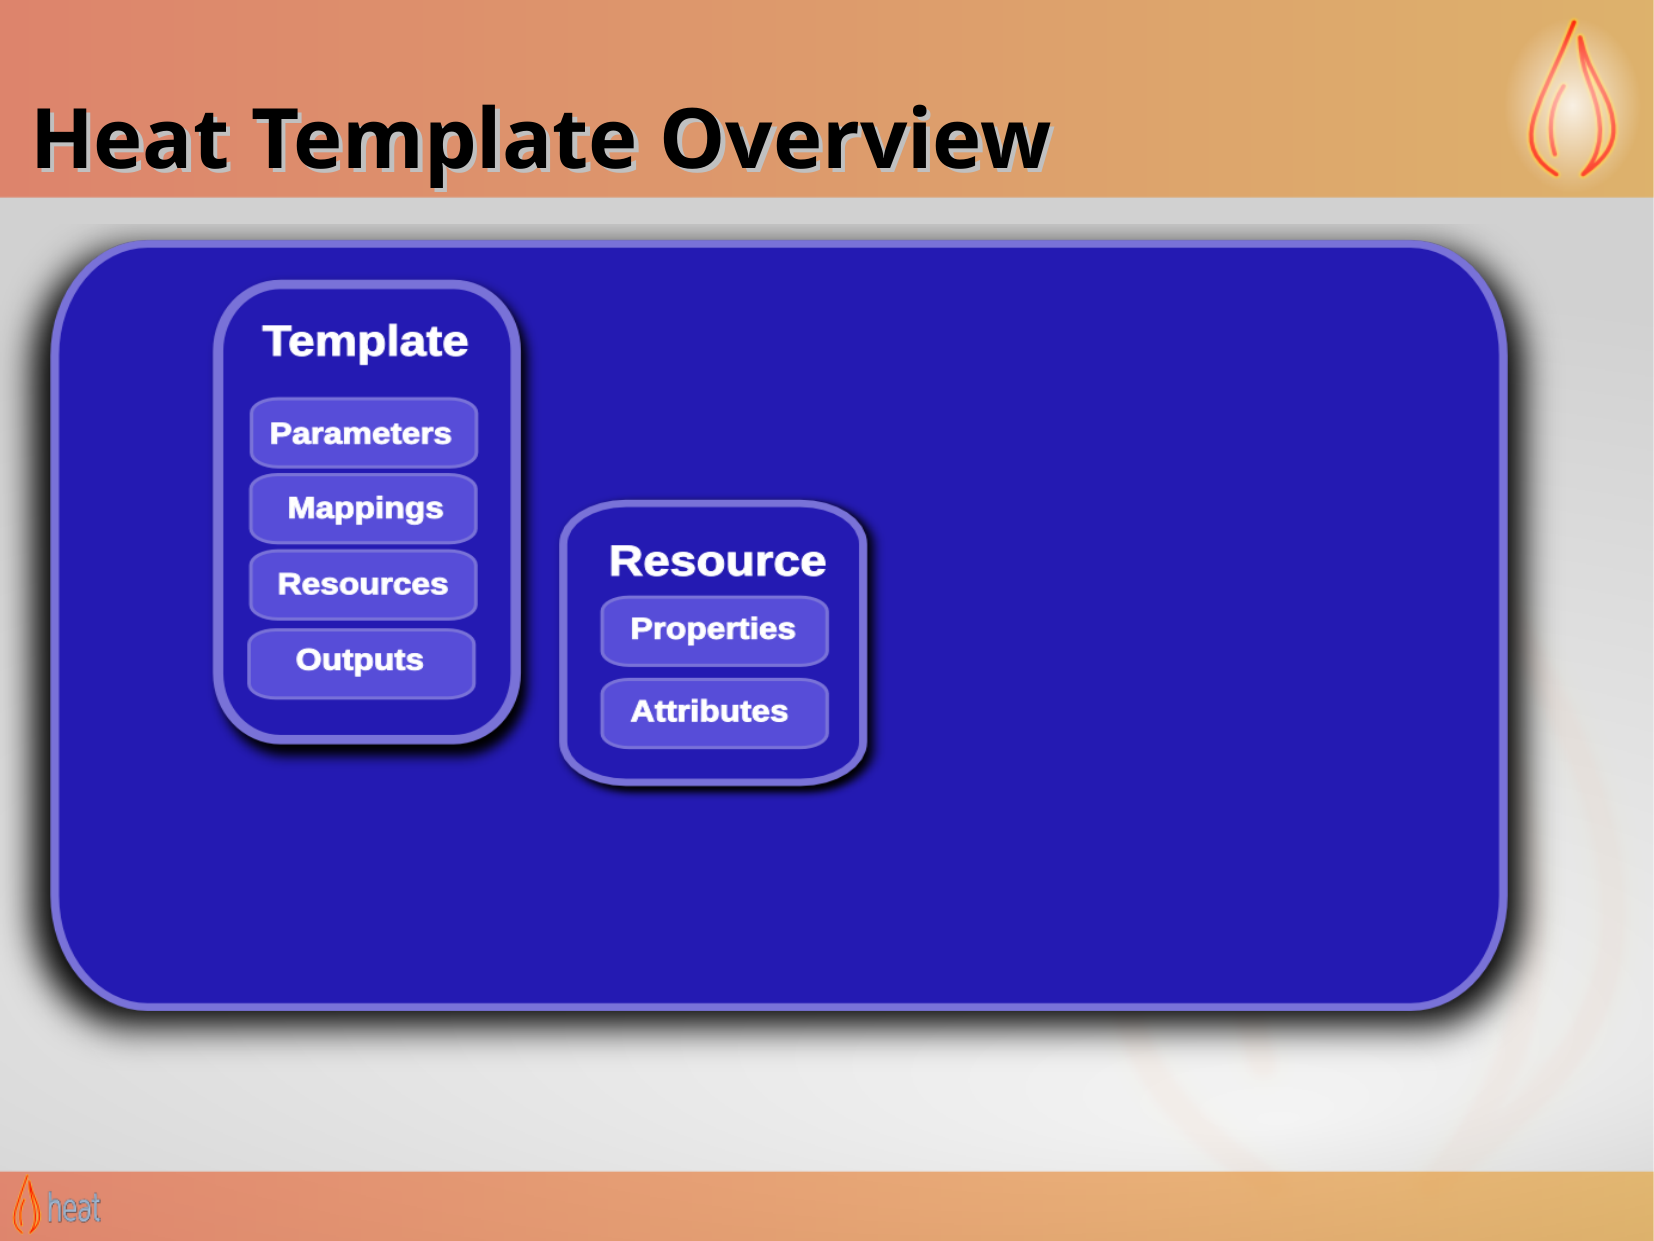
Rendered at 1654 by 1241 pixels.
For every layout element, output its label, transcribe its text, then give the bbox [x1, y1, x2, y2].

title Heat Template Overview [30, 23, 1606, 224]
picture [0, 0, 1654, 1241]
